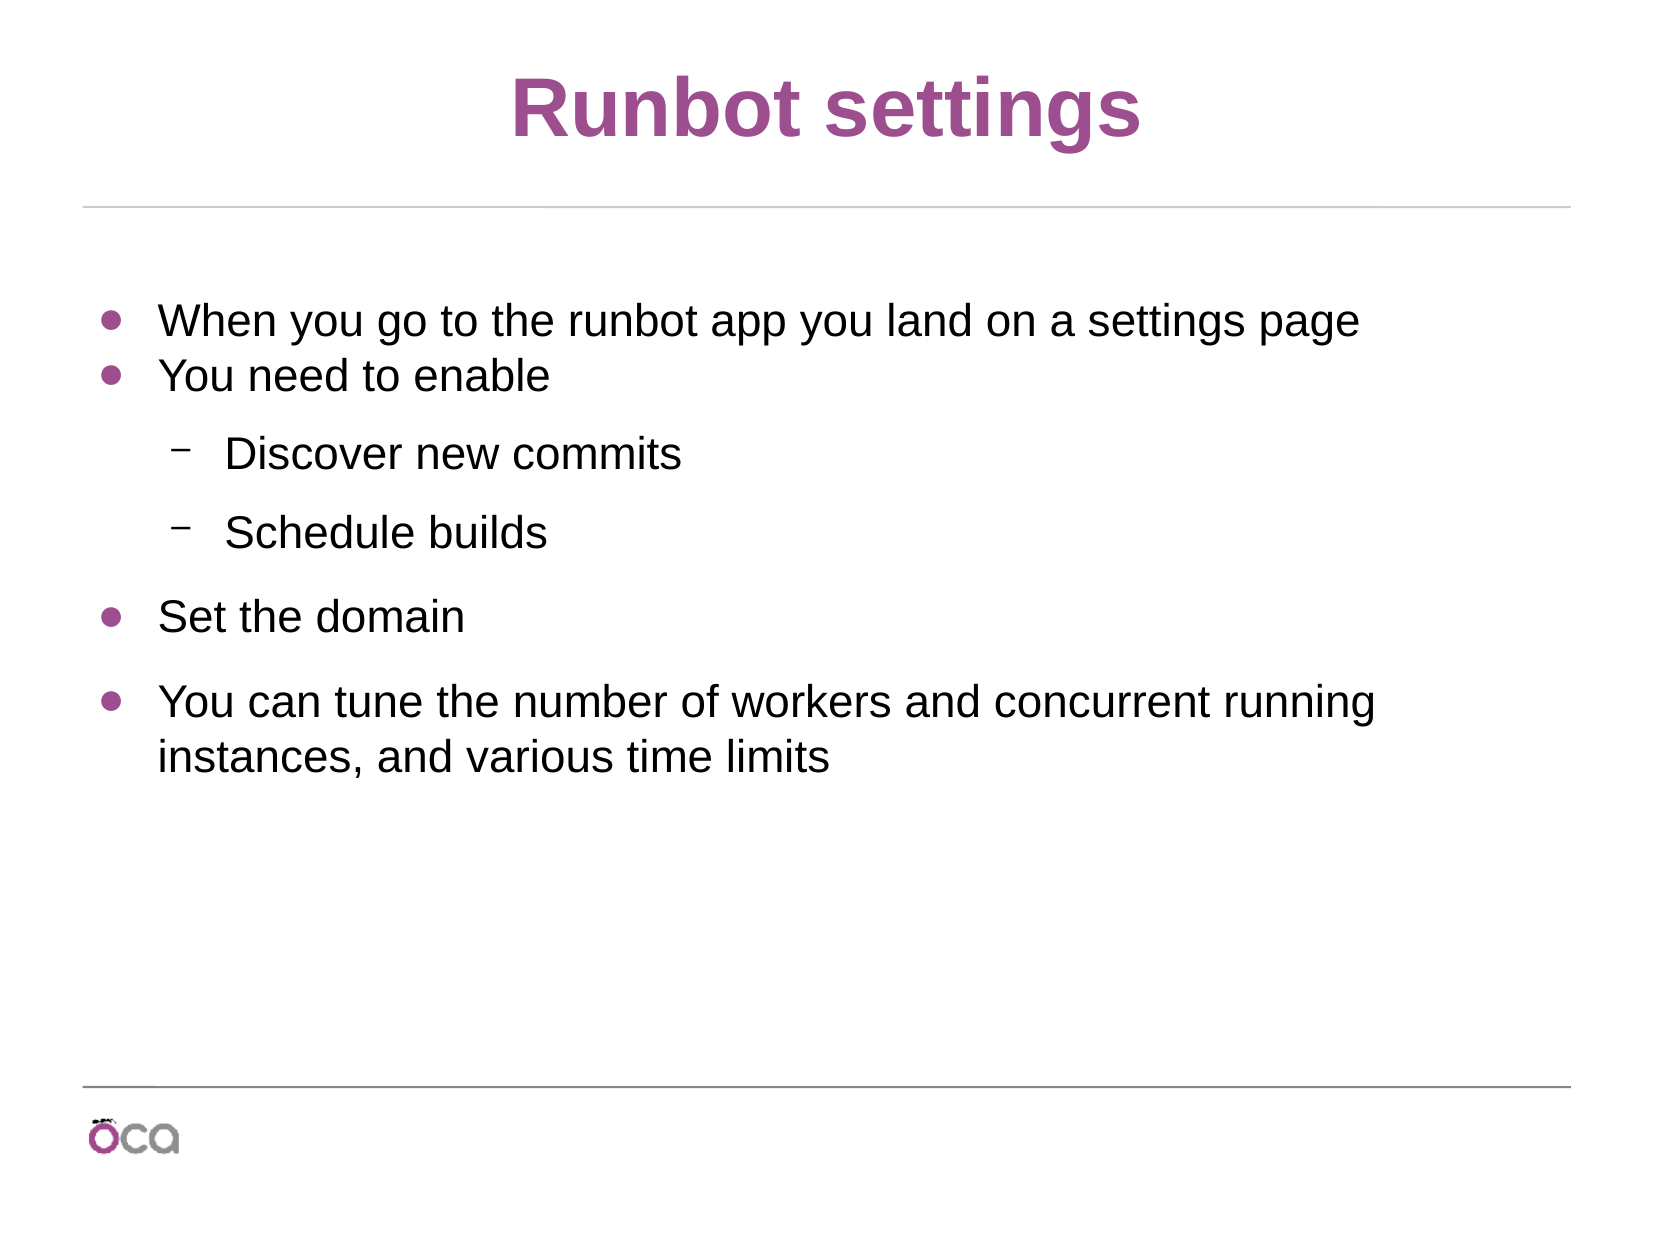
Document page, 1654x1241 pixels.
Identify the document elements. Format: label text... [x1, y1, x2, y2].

picture [82, 1089, 186, 1191]
title Runbot settings [82, 0, 1571, 208]
list When you go to the runbot app you land on a settings page You need to enable Discover new commits Schedule builds Set the domain You can tune the number of workers and concurrent running instances, and various time limits [82, 290, 1571, 1010]
